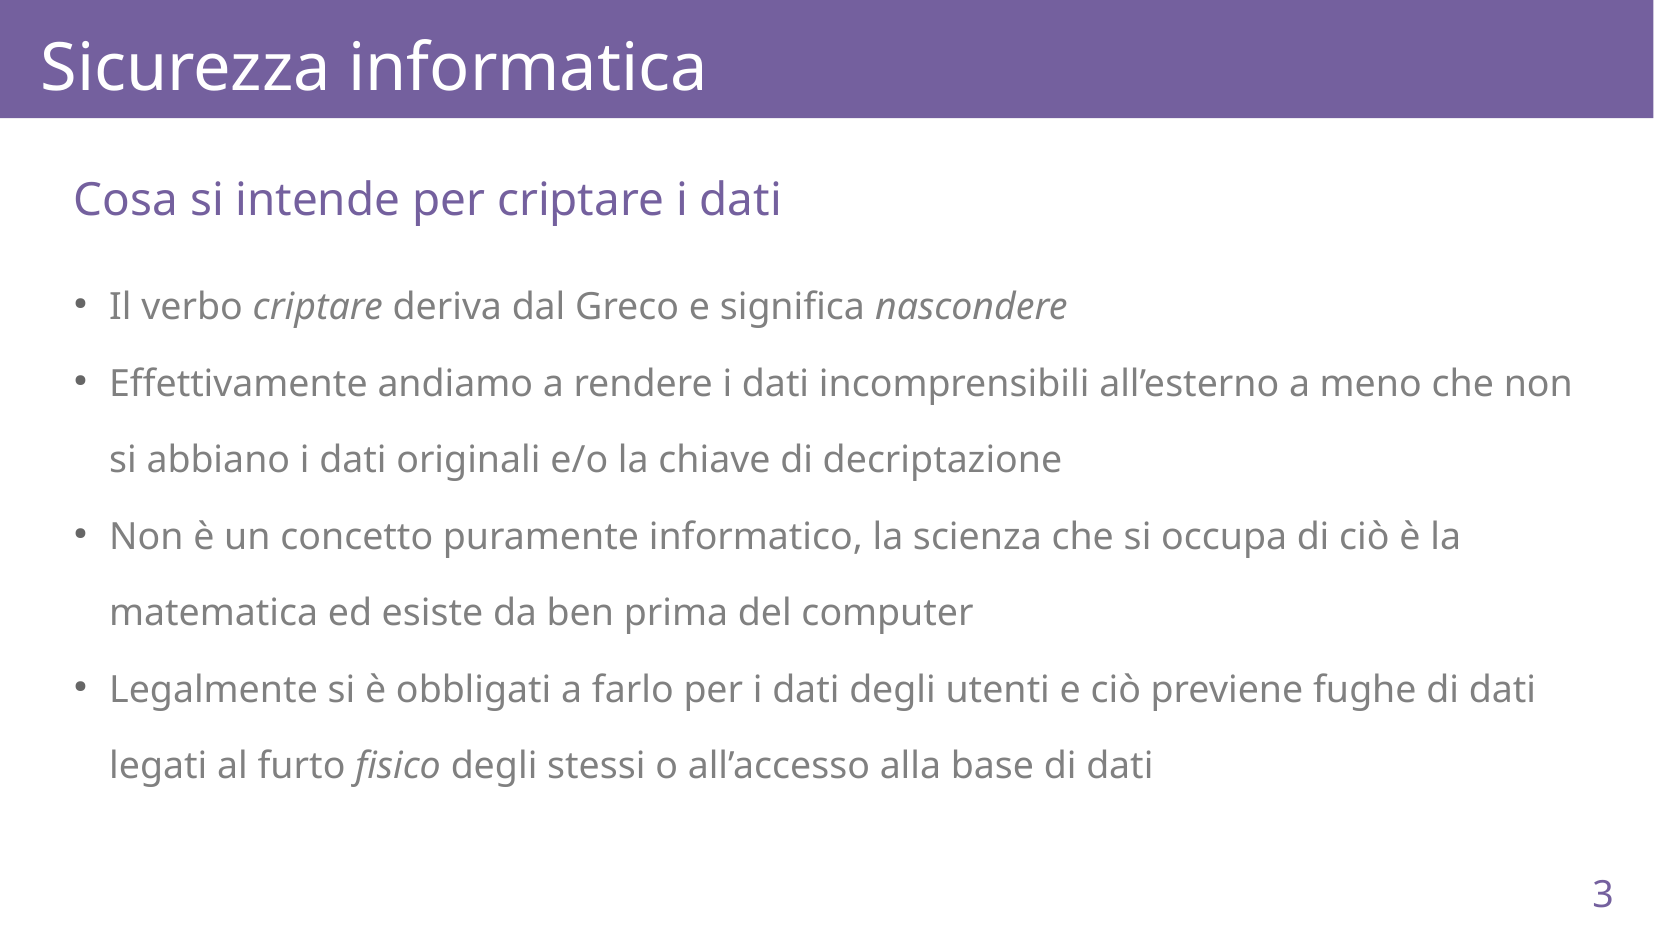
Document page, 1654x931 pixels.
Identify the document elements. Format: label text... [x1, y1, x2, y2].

text_box Sicurezza informatica [25, 11, 942, 107]
text_box <numero> [1510, 860, 1654, 931]
text_box Cosa si intende per criptare i dati [59, 158, 1107, 229]
text_box [0, 0, 1654, 119]
text_box Il verbo criptare deriva dal Greco e significa nascondere Effettivamente andiamo a rendere i dati incomprensibili all’esterno a meno che non si abbiano i dati originali e/o la chiave di decriptazione Non è un concetto puramente informatico, la scienza che si occupa di ciò è la matematica ed esiste da ben prima del computer Legalmente si è obbligati a farlo per i dati degli utenti e ciò previene fughe di dati legati al furto fisico degli stessi o all’accesso alla base di dati [59, 246, 1599, 734]
